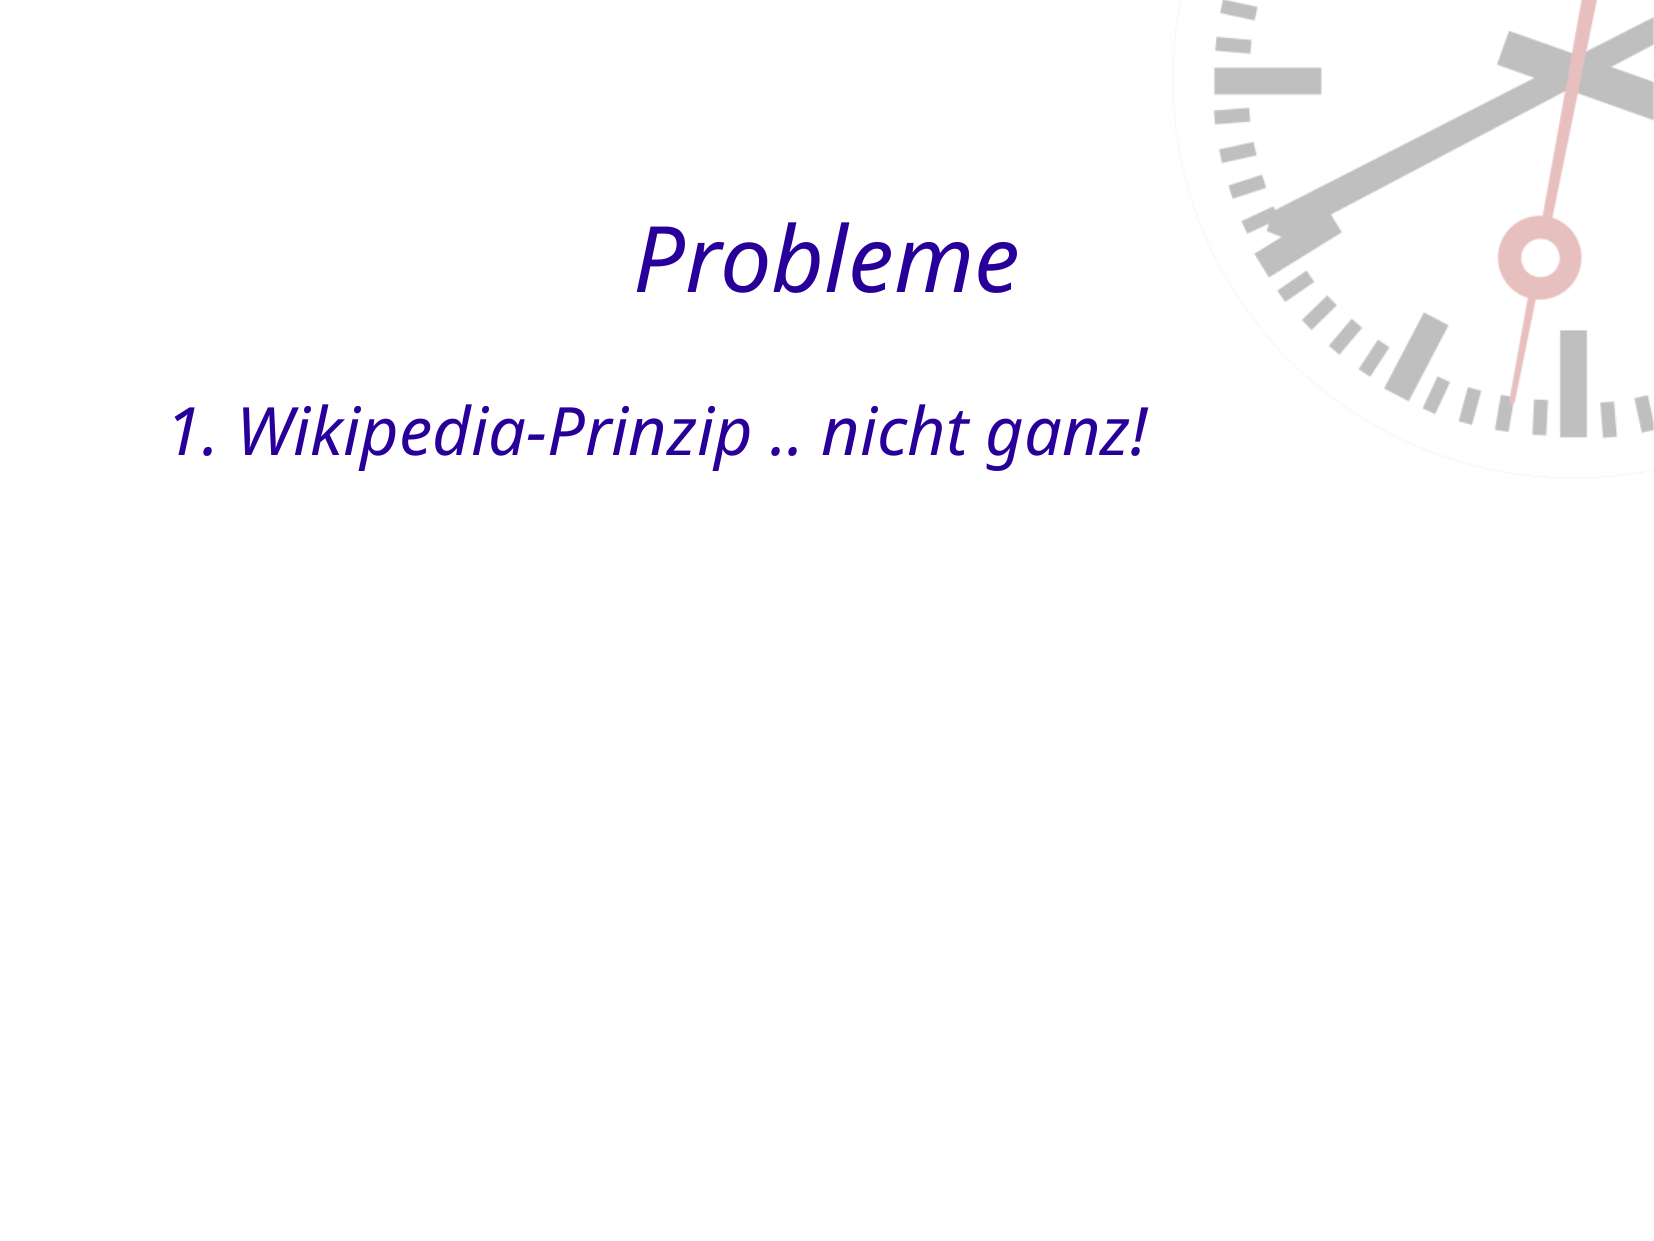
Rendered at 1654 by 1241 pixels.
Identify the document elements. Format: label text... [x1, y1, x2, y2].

picture [0, 0, 1654, 1241]
list Wikipedia-Prinzip .. nicht ganz! [147, 383, 1506, 1188]
title Probleme [147, 160, 1506, 353]
